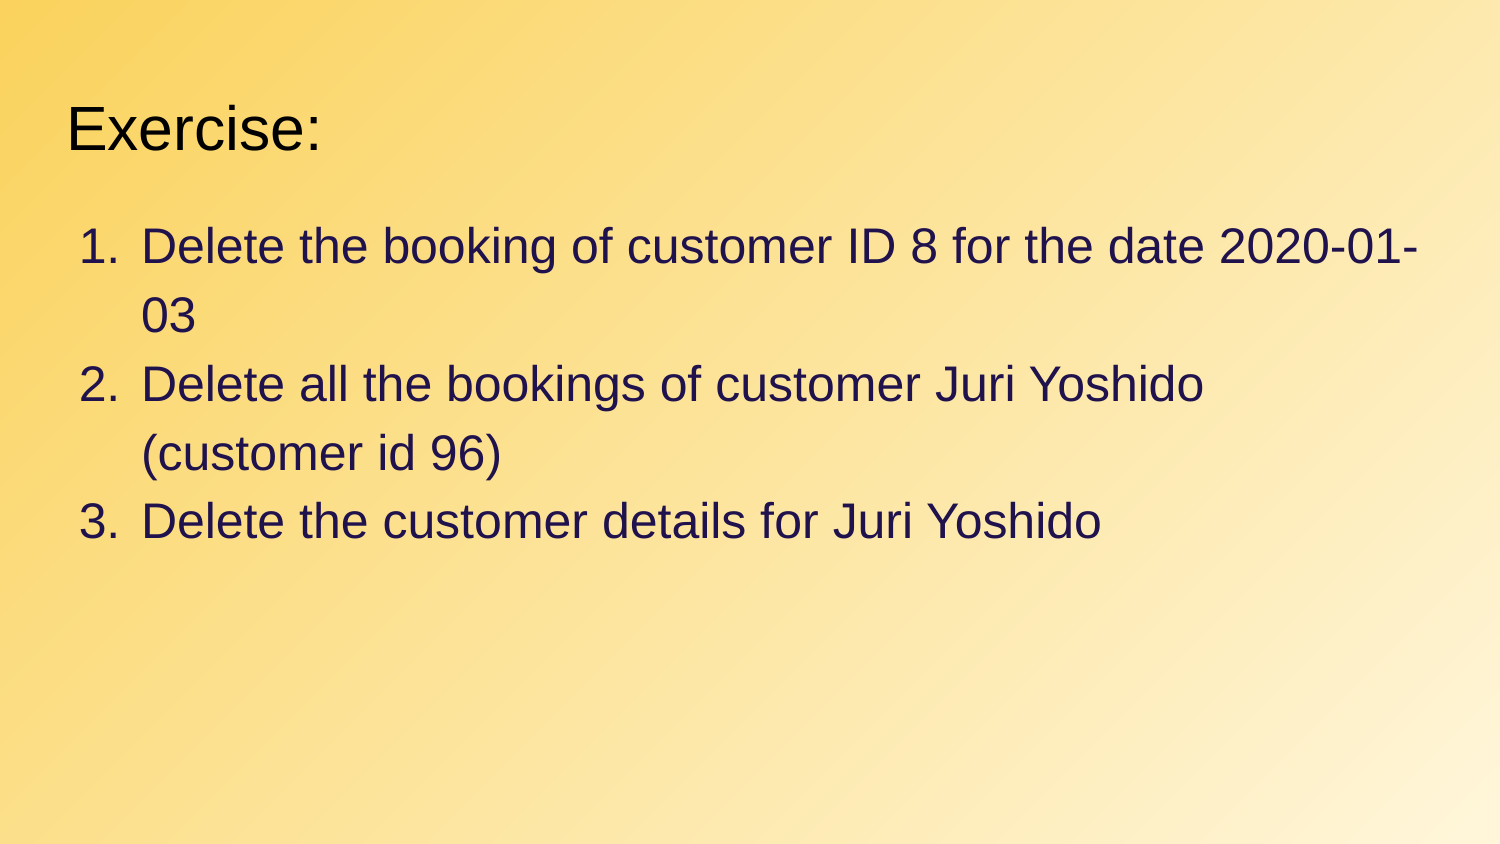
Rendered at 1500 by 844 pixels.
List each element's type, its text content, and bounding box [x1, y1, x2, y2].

title Exercise: [51, 72, 1449, 167]
list Delete the booking of customer ID 8 for the date 2020-01-03 Delete all the bookings of customer Juri Yoshido (customer id 96) Delete the customer details for Juri Yoshido [51, 189, 1449, 750]
